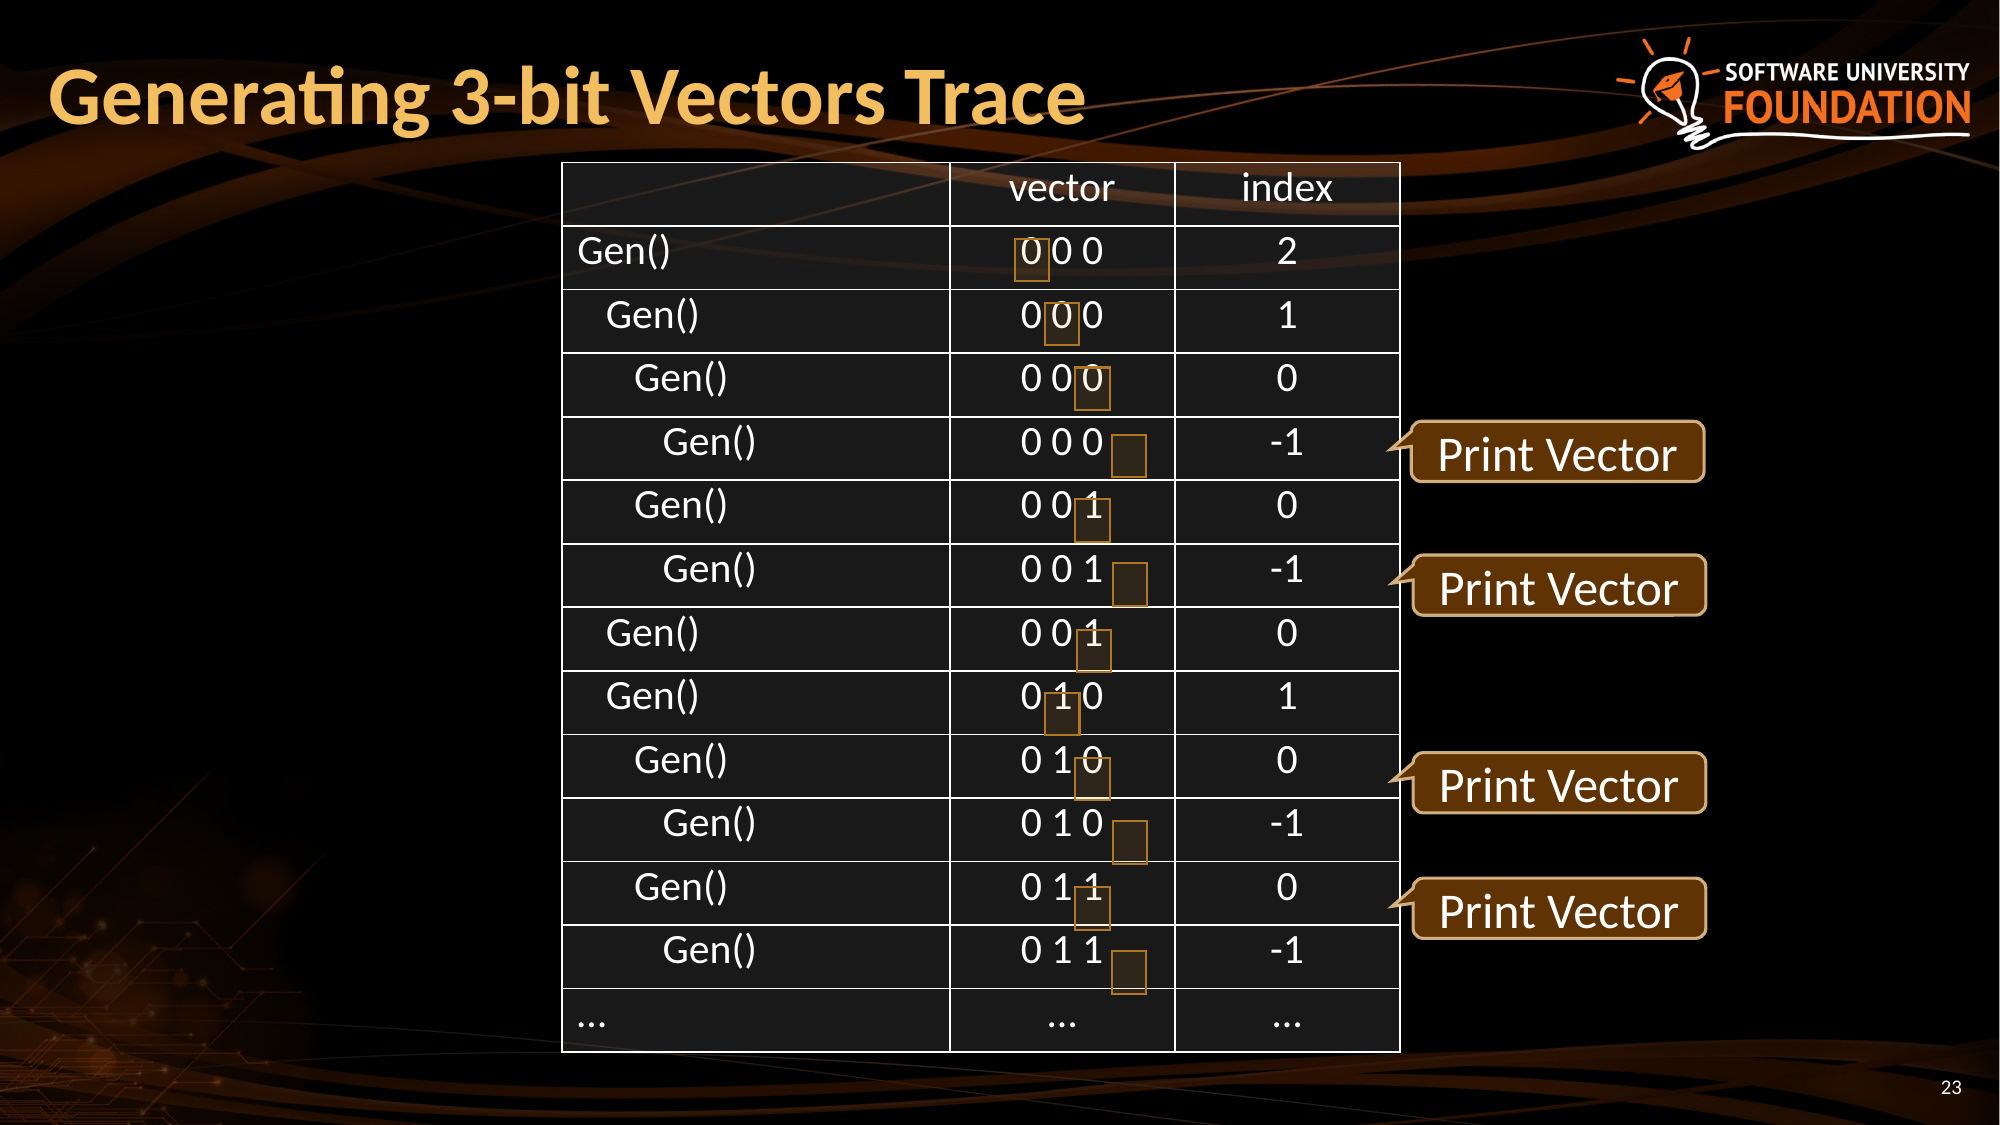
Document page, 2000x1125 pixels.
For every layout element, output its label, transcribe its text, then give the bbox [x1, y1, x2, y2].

table_cell Gen() [563, 290, 949, 352]
table_cell 2 [1176, 227, 1399, 289]
text_box [1111, 435, 1146, 478]
text_box [1112, 563, 1148, 606]
table_cell Gen() [563, 227, 949, 289]
table_cell 0 0 1 [951, 481, 1174, 543]
table_cell -1 [1176, 926, 1399, 988]
table_cell Gen() [563, 608, 949, 670]
table_cell Gen() [563, 926, 949, 988]
table_cell 0 [1176, 608, 1399, 670]
table_cell Gen() [563, 862, 949, 924]
table_cell 0 1 1 [951, 926, 1174, 988]
table_cell 0 [1176, 862, 1399, 924]
table_header vector [951, 163, 1174, 225]
text_box [1014, 238, 1050, 282]
table_cell Gen() [563, 735, 949, 797]
picture [0, 0, 2000, 1125]
text_box Print Vector [1392, 752, 1706, 813]
table_cell 1 [1176, 672, 1399, 734]
text_box [1045, 692, 1080, 736]
table_cell -1 [1176, 418, 1399, 479]
table_cell 0 0 0 [951, 418, 1174, 479]
table_header [563, 163, 949, 225]
table_cell … [951, 989, 1174, 1051]
table_cell 1 [1176, 290, 1399, 352]
text_box [1075, 499, 1110, 542]
table_cell 0 0 0 [951, 290, 1174, 352]
table_header index [1176, 163, 1399, 225]
text_box [1076, 629, 1111, 673]
text_box [1075, 887, 1110, 930]
table_cell Gen() [563, 481, 949, 543]
text_box Print Vector [1392, 878, 1706, 939]
text_box [1044, 302, 1080, 346]
table_cell 0 1 0 [951, 672, 1174, 734]
text_box [1112, 821, 1148, 864]
text_box Print Vector [1390, 421, 1705, 482]
text_box [1075, 367, 1110, 410]
table_cell 0 0 0 [951, 354, 1174, 416]
table_cell 0 0 1 [951, 545, 1174, 606]
table_cell 0 1 0 [951, 735, 1174, 797]
table_cell Gen() [563, 672, 949, 734]
table_cell … [1176, 989, 1399, 1051]
text_box [1075, 757, 1110, 801]
text_box [1111, 951, 1146, 994]
table_cell -1 [1176, 545, 1399, 606]
table_cell 0 1 1 [951, 862, 1174, 924]
slide_number <number> [1897, 1070, 1968, 1103]
table_cell 0 [1176, 481, 1399, 543]
table_cell Gen() [563, 354, 949, 416]
table_cell … [563, 989, 949, 1051]
table_cell 0 0 0 [951, 227, 1174, 289]
table_cell -1 [1176, 799, 1399, 861]
table_cell Gen() [563, 545, 949, 606]
table_cell 0 [1176, 354, 1399, 416]
text_box Print Vector [1392, 554, 1706, 616]
table_cell 0 1 0 [951, 799, 1174, 861]
table_cell Gen() [563, 418, 949, 479]
table_cell 0 0 1 [951, 608, 1174, 670]
table_cell Gen() [563, 799, 949, 861]
title Generating 3-bit Vectors Trace [30, 6, 1602, 189]
table_cell 0 [1176, 735, 1399, 797]
